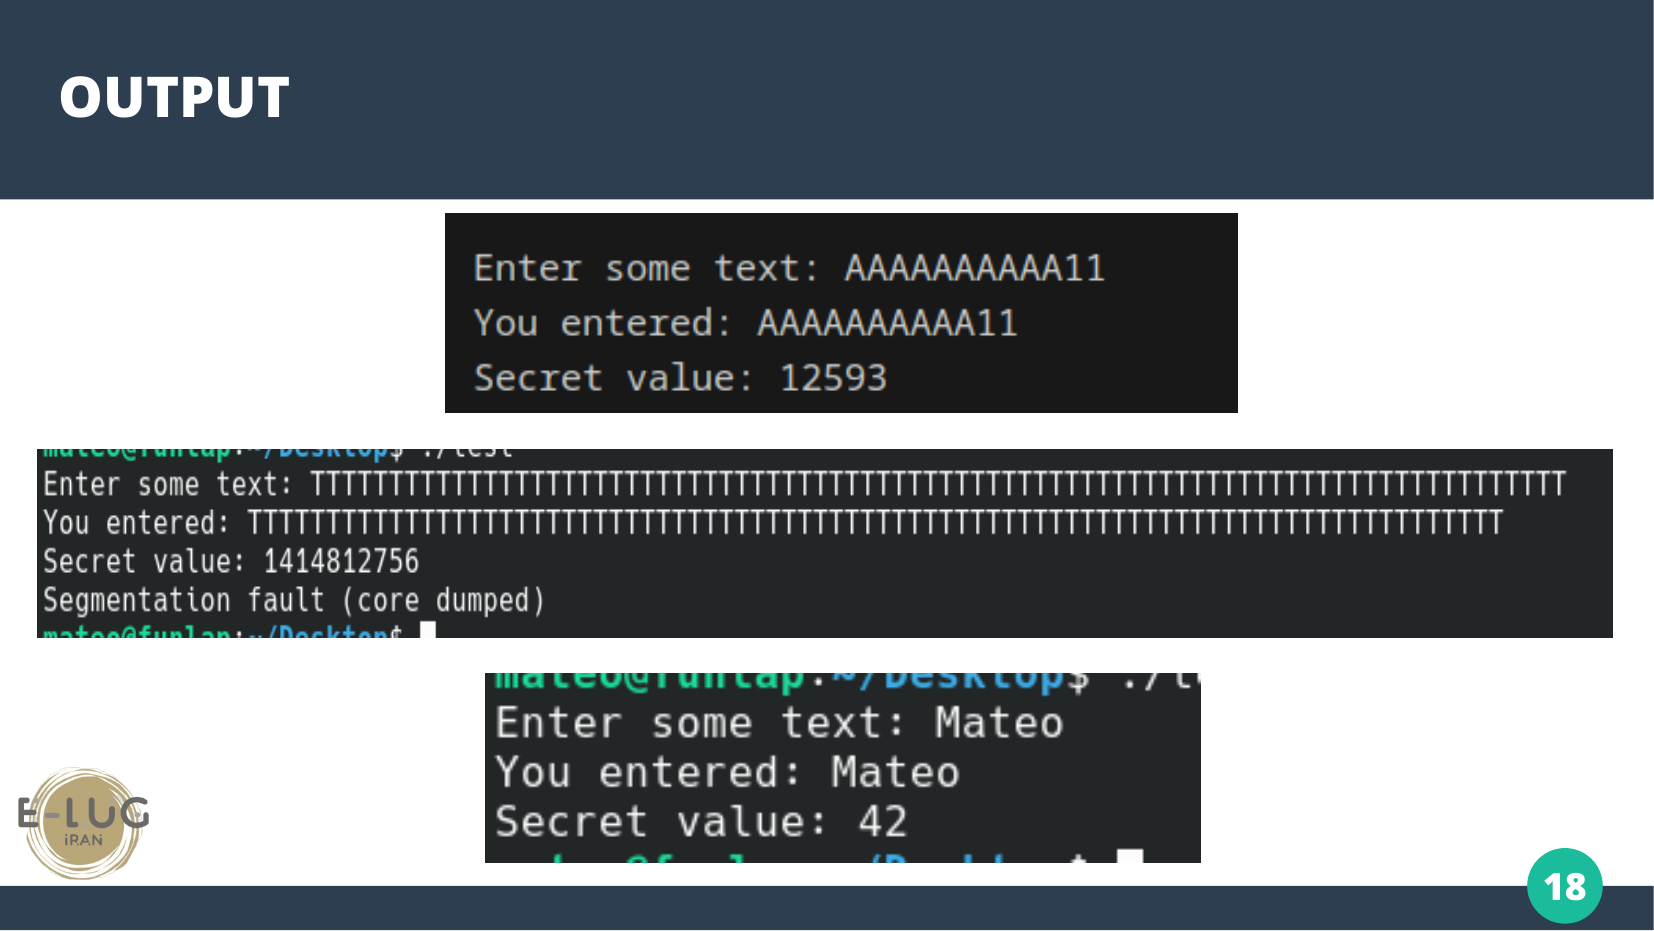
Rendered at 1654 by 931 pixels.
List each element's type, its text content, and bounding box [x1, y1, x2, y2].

title OUTPUT [59, 37, 1595, 155]
picture [0, 749, 168, 901]
picture [485, 673, 1201, 863]
picture [37, 449, 1613, 638]
picture [445, 213, 1238, 413]
